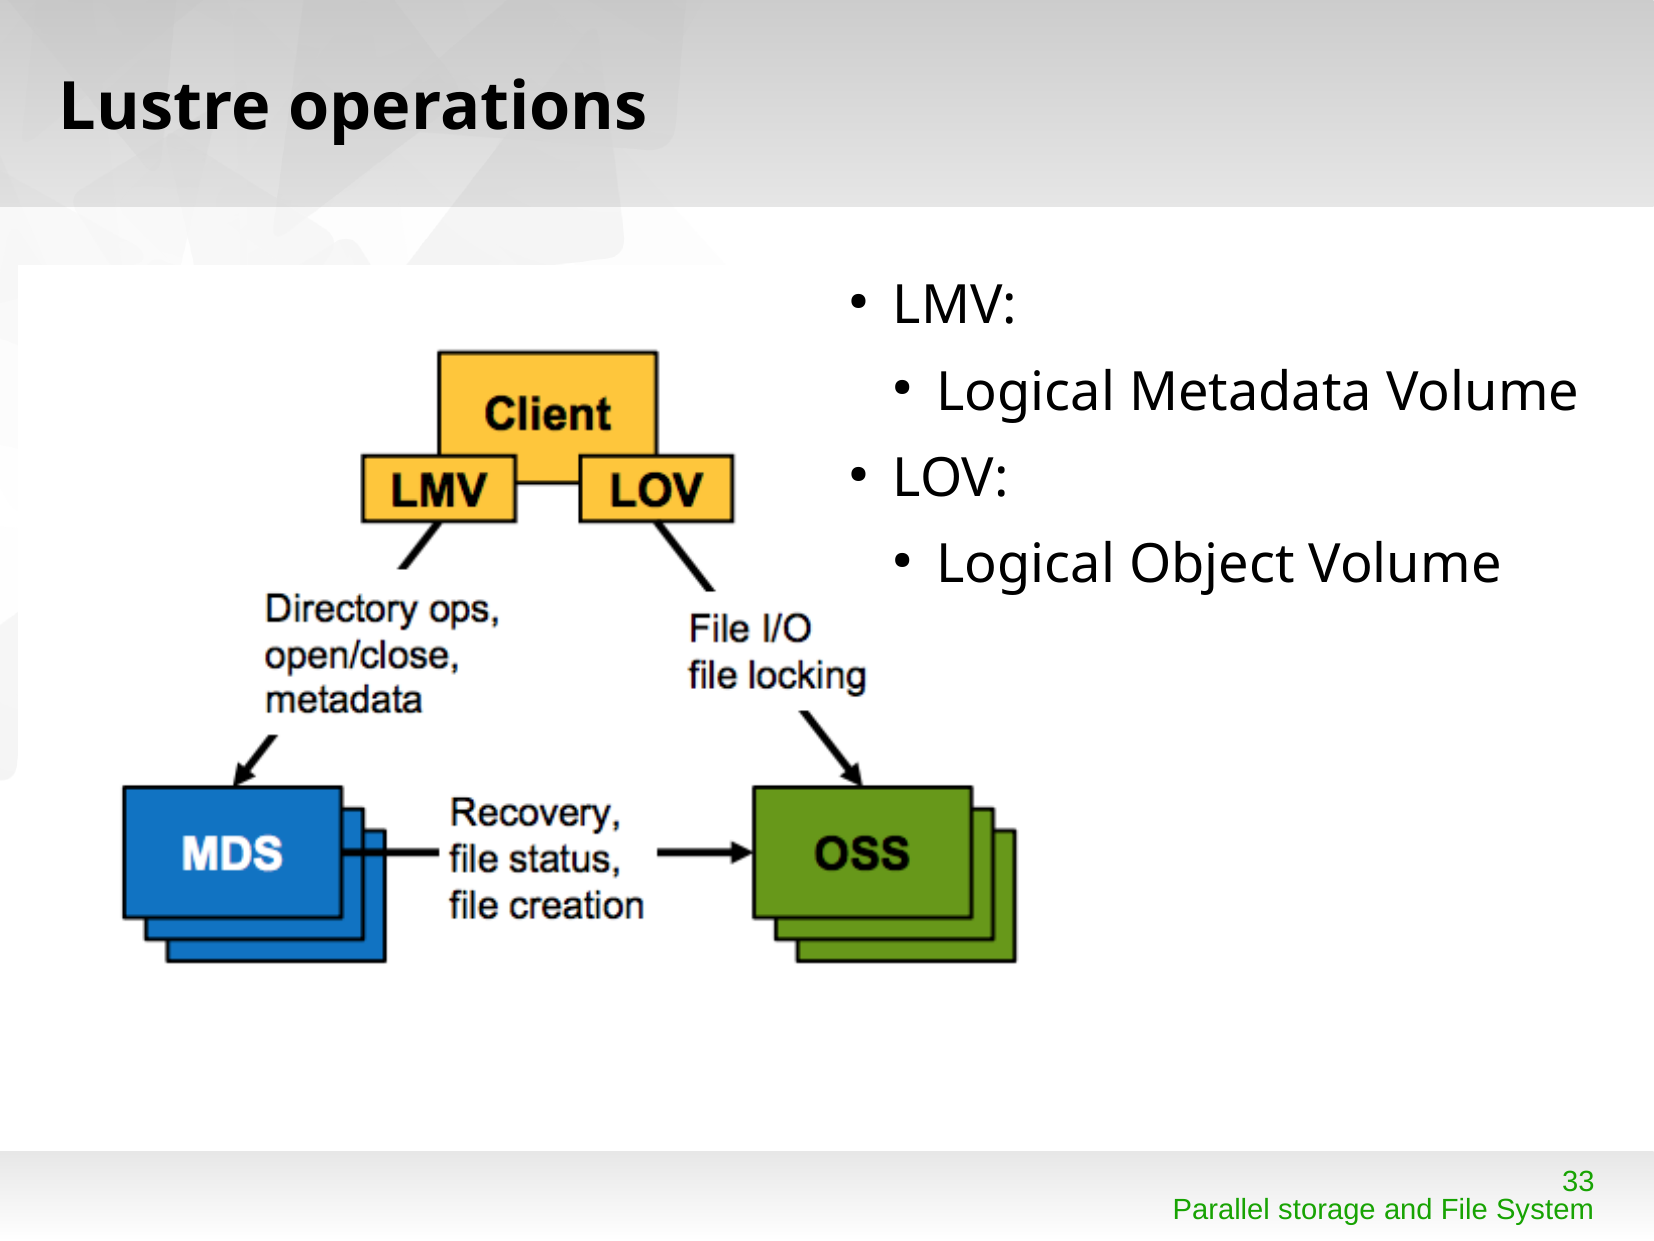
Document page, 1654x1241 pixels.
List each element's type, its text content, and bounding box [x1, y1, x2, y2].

picture [0, 0, 1152, 1121]
title Lustre operations [59, 29, 1595, 178]
list LMV: Logical Metadata Volume LOV: Logical Object Volume [849, 265, 1625, 1009]
